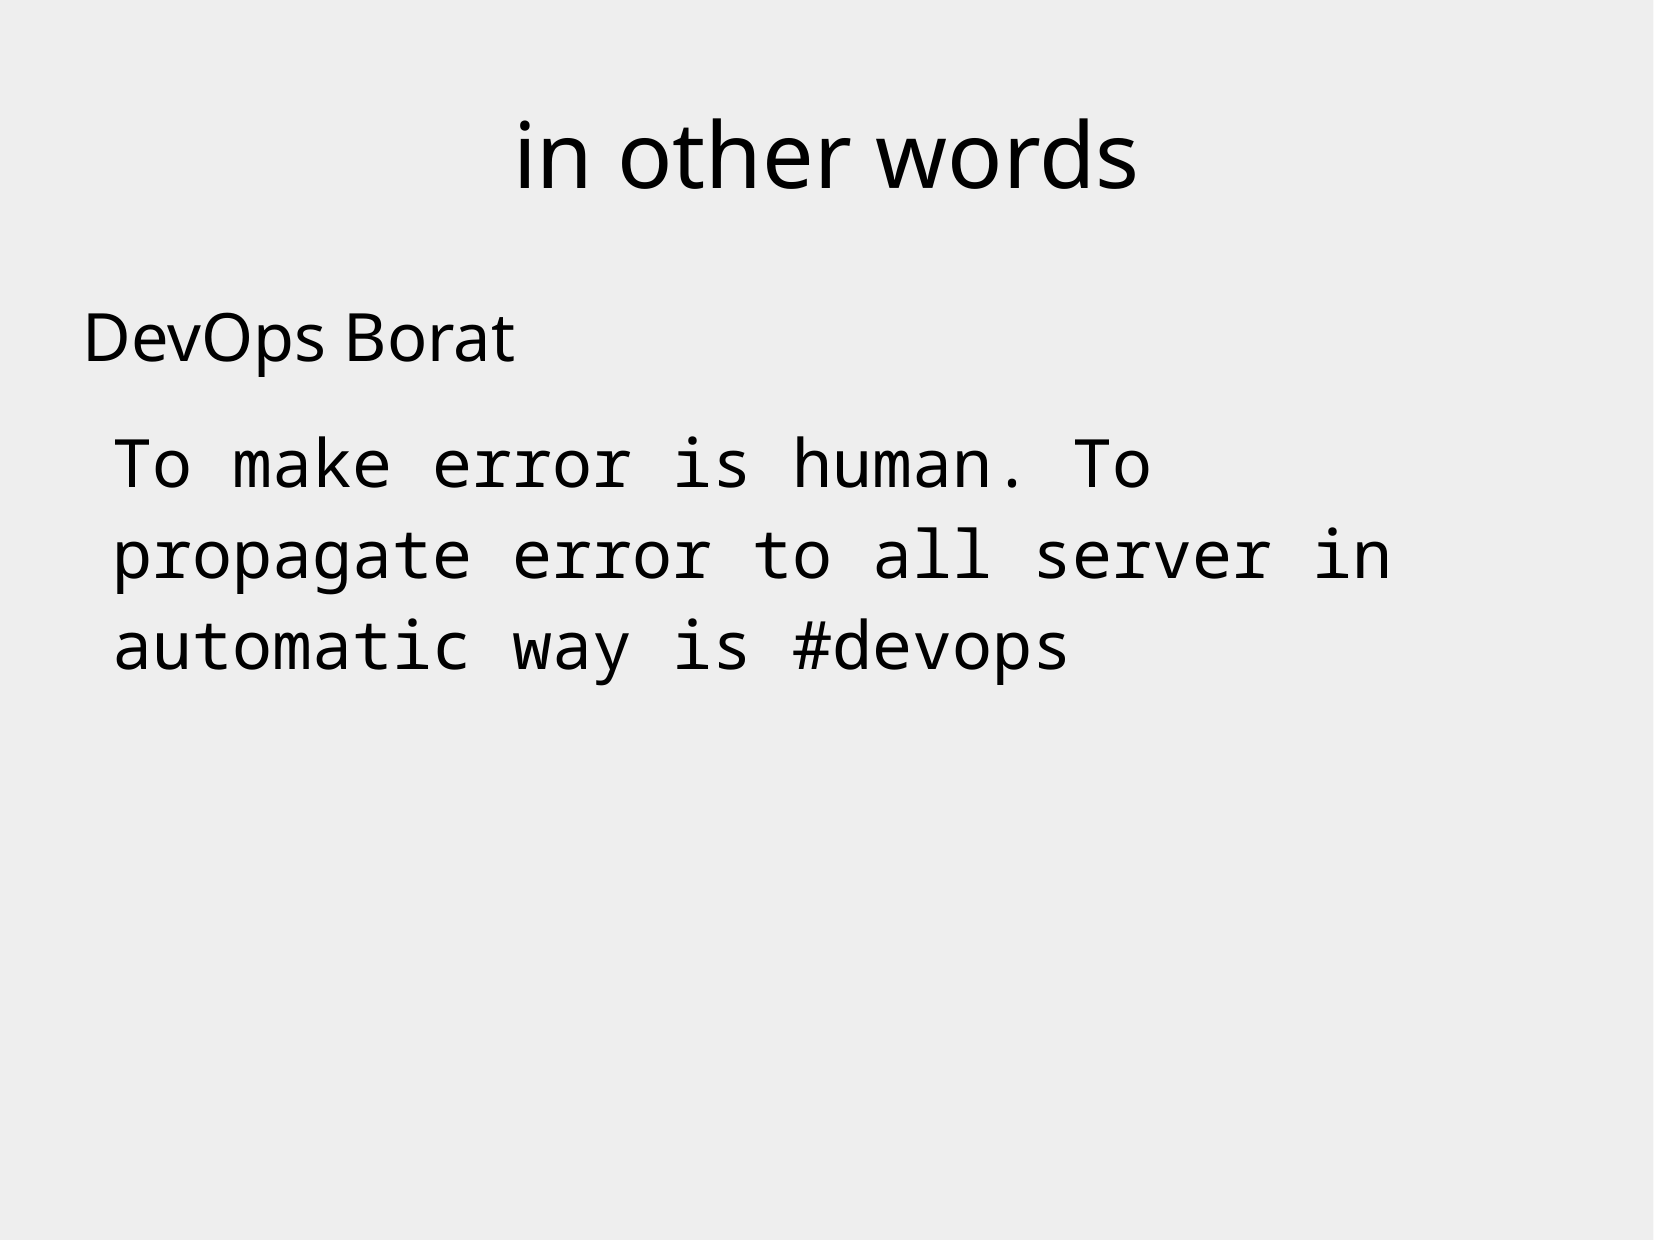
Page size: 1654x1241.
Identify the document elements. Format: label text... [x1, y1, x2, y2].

list DevOps Borat To make error is human. To propagate error to all server in automatic way is #devops [82, 290, 1571, 1010]
title in other words [82, 49, 1571, 257]
